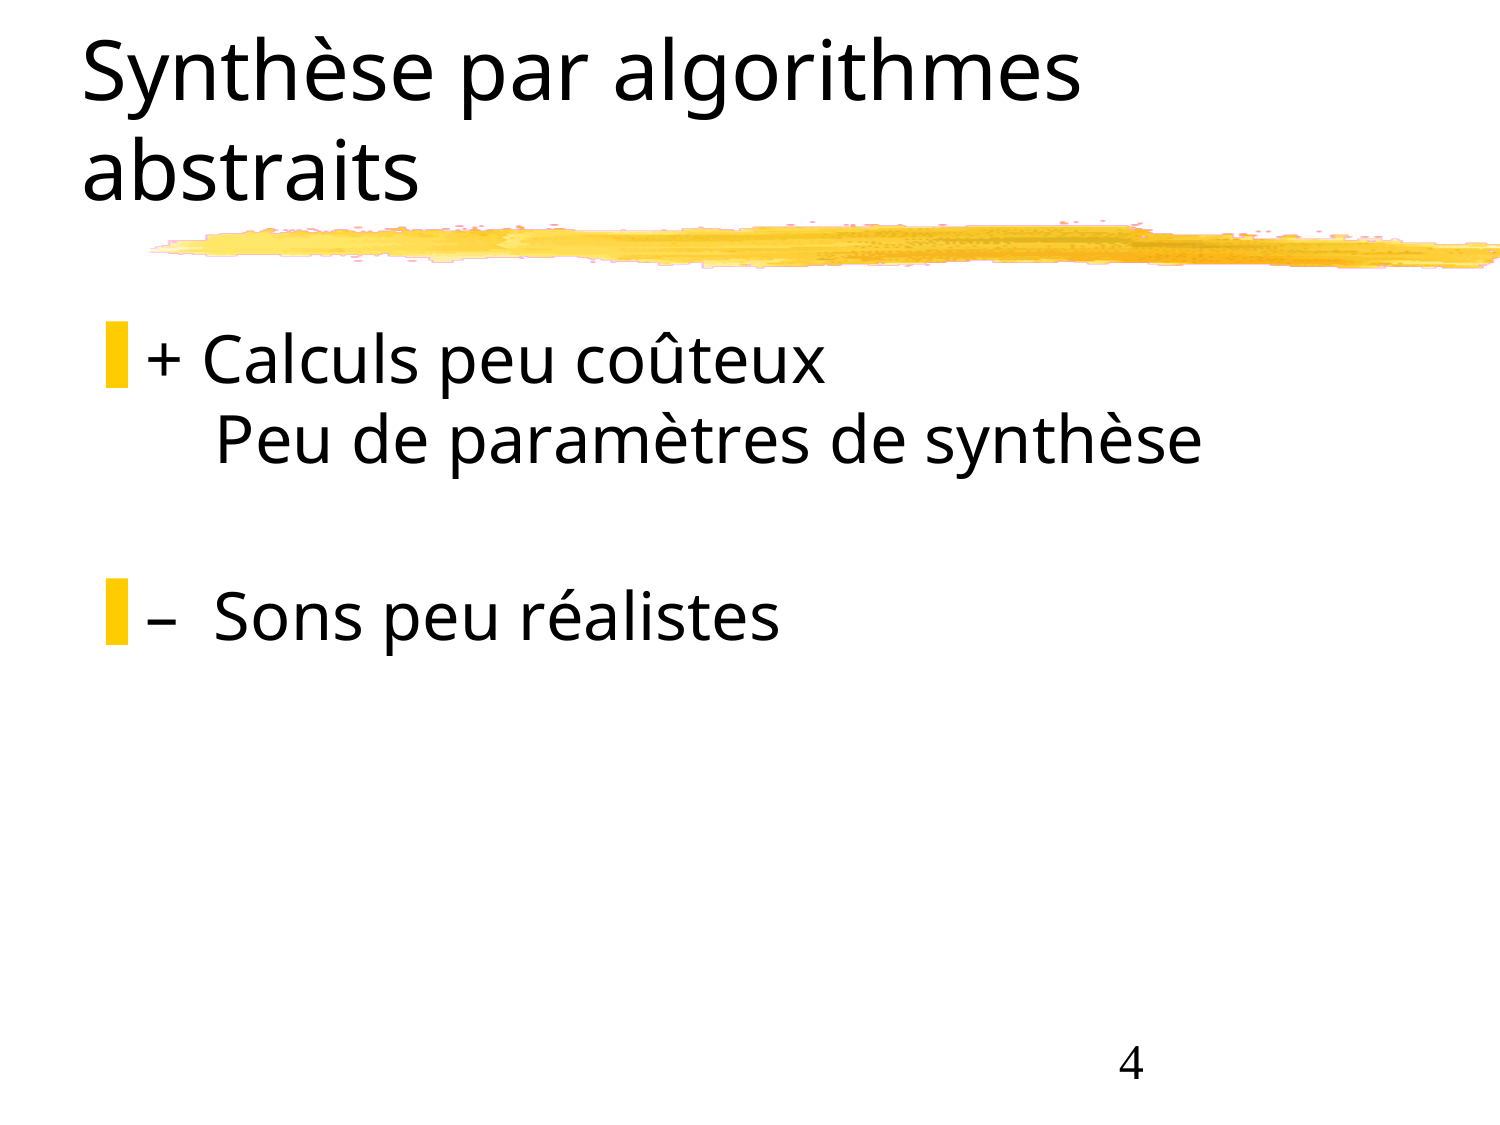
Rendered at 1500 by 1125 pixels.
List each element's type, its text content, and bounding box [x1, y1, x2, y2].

picture [150, 215, 1500, 279]
list + Calculs peu coûteux Peu de paramètres de synthèse – Sons peu réalistes [74, 309, 1417, 994]
title Synthèse par algorithmes abstraits [66, 0, 1342, 225]
